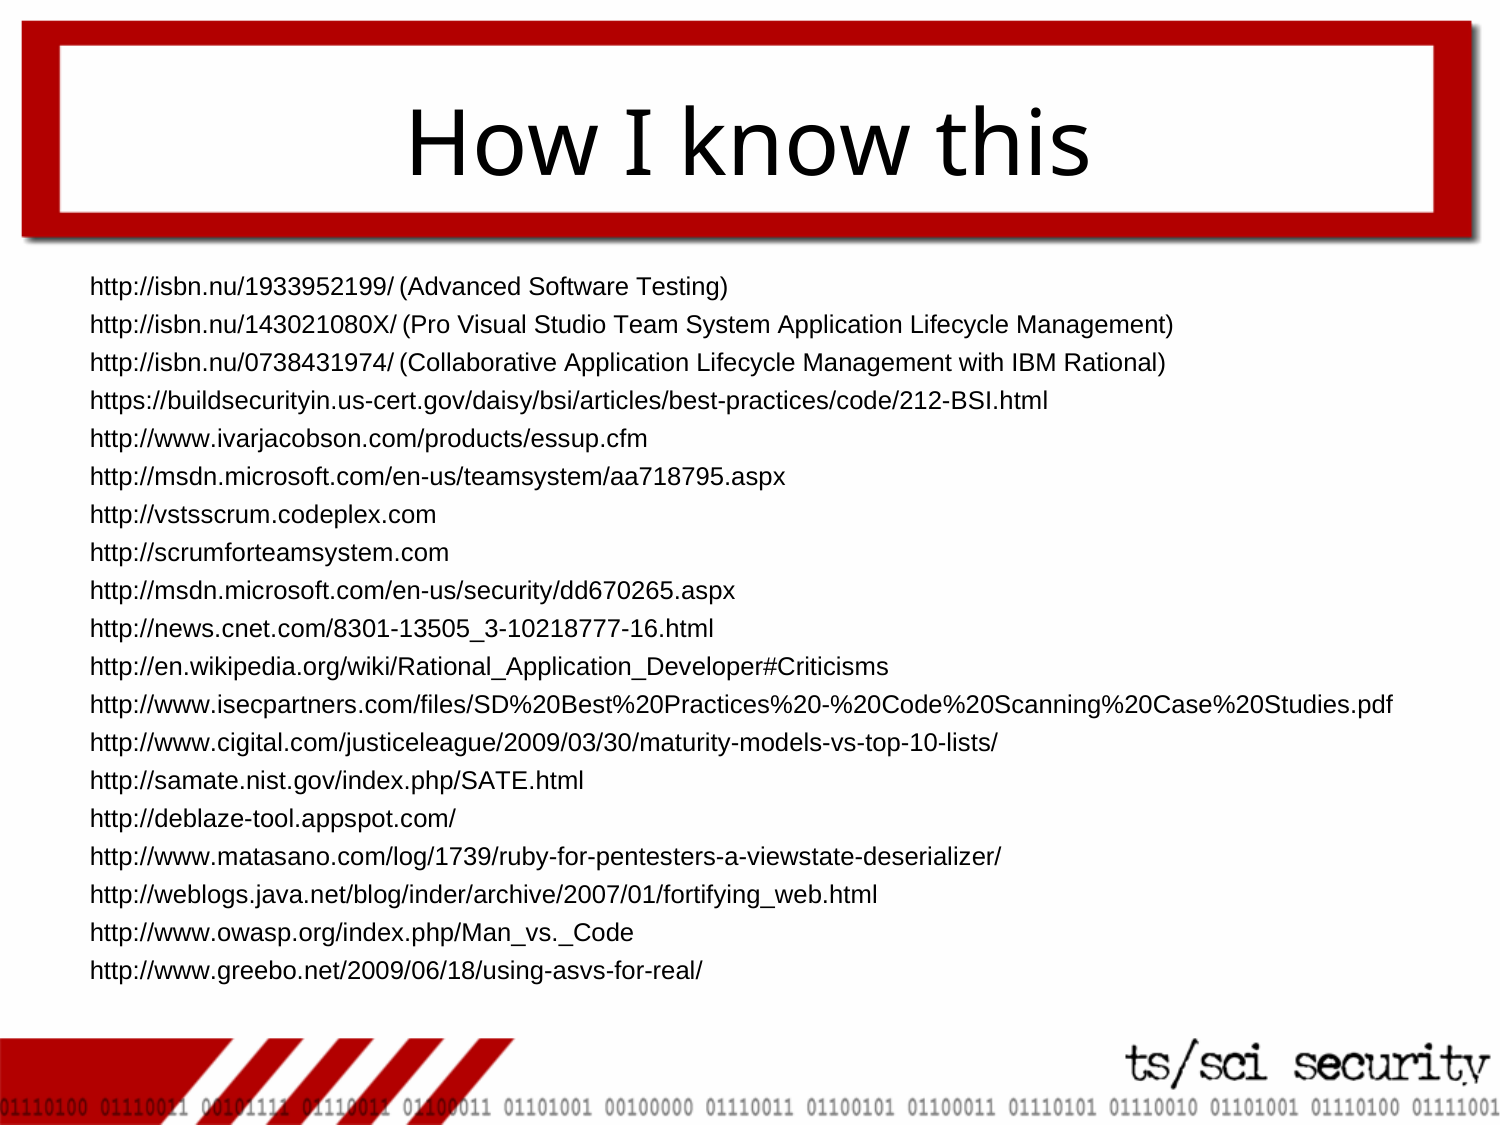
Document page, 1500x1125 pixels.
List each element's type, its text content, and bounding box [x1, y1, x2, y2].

picture [0, 0, 1500, 1125]
title How I know this [75, 21, 1423, 257]
list http://isbn.nu/1933952199/ (Advanced Software Testing) http://isbn.nu/143021080X/ (Pro Visual Studio Team System Application Lifecycle Management) http://isbn.nu/0738431974/ (Collaborative Application Lifecycle Management with IBM Rational) https://buildsecurityin.us-cert.gov/daisy/bsi/articles/best-practices/code/212-BSI.html http://www.ivarjacobson.com/products/essup.cfm http://msdn.microsoft.com/en-us/teamsystem/aa718795.aspx http://vstsscrum.codeplex.com http://scrumforteamsystem.com http://msdn.microsoft.com/en-us/security/dd670265.aspx http://news.cnet.com/8301-13505_3-10218777-16.html http://en.wikipedia.org/wiki/Rational_Application_Developer#Criticisms http://www.isecpartners.com/files/SD%20Best%20Practices%20-%20Code%20Scanning%20Case%20Studies.pdf http://www.cigital.com/justiceleague/2009/03/30/maturity-models-vs-top-10-lists/ http://samate.nist.gov/index.php/SATE.html http://deblaze-tool.appspot.com/ http://www.matasano.com/log/1739/ruby-for-pentesters-a-viewstate-deserializer/ http://weblogs.java.net/blog/inder/archive/2007/01/fortifying_web.html http://www.owasp.org/index.php/Man_vs._Code http://www.greebo.net/2009/06/18/using-asvs-for-real/ [75, 262, 1423, 1003]
